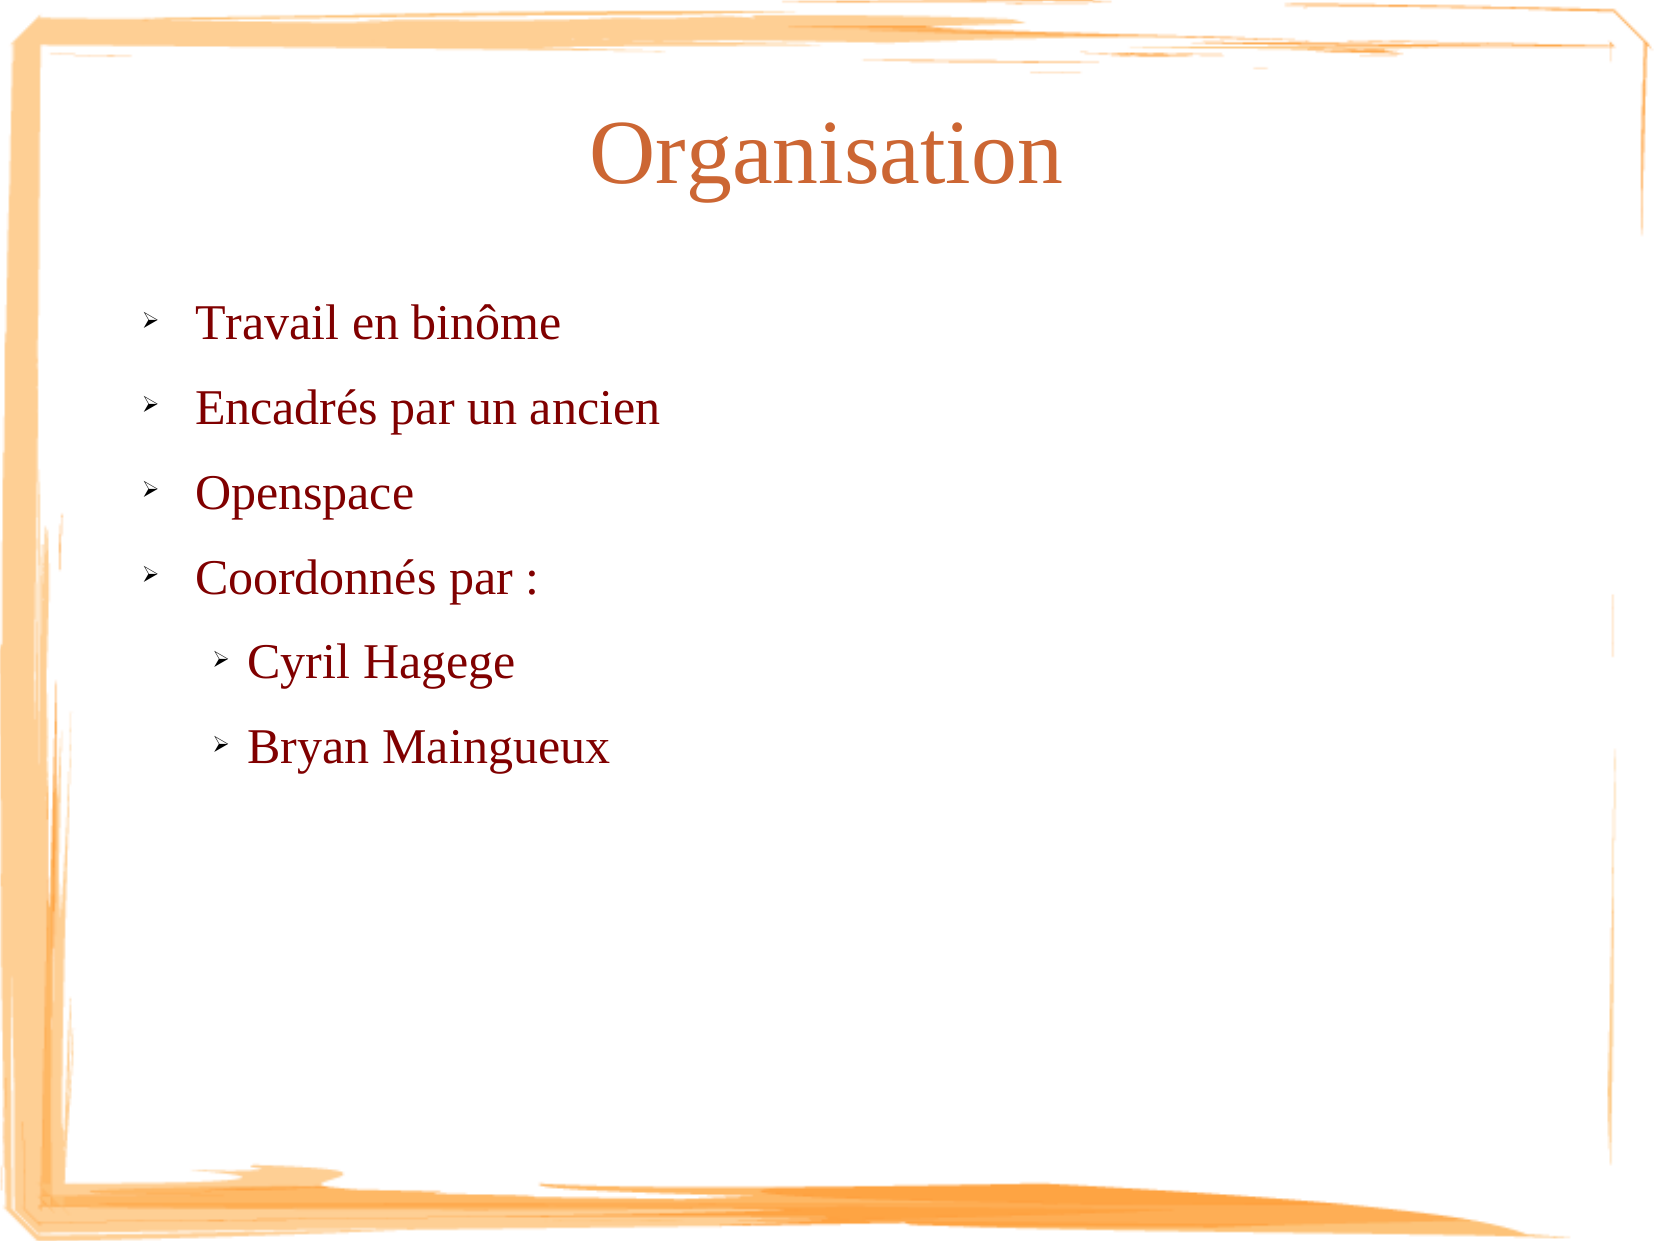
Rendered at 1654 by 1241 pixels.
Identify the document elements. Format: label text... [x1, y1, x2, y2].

list Travail en binôme Encadrés par un ancien Openspace Coordonnés par : Cyril Hagege Bryan Maingueux [141, 295, 1595, 1015]
picture [0, 0, 1654, 1241]
title Organisation [82, 49, 1571, 257]
